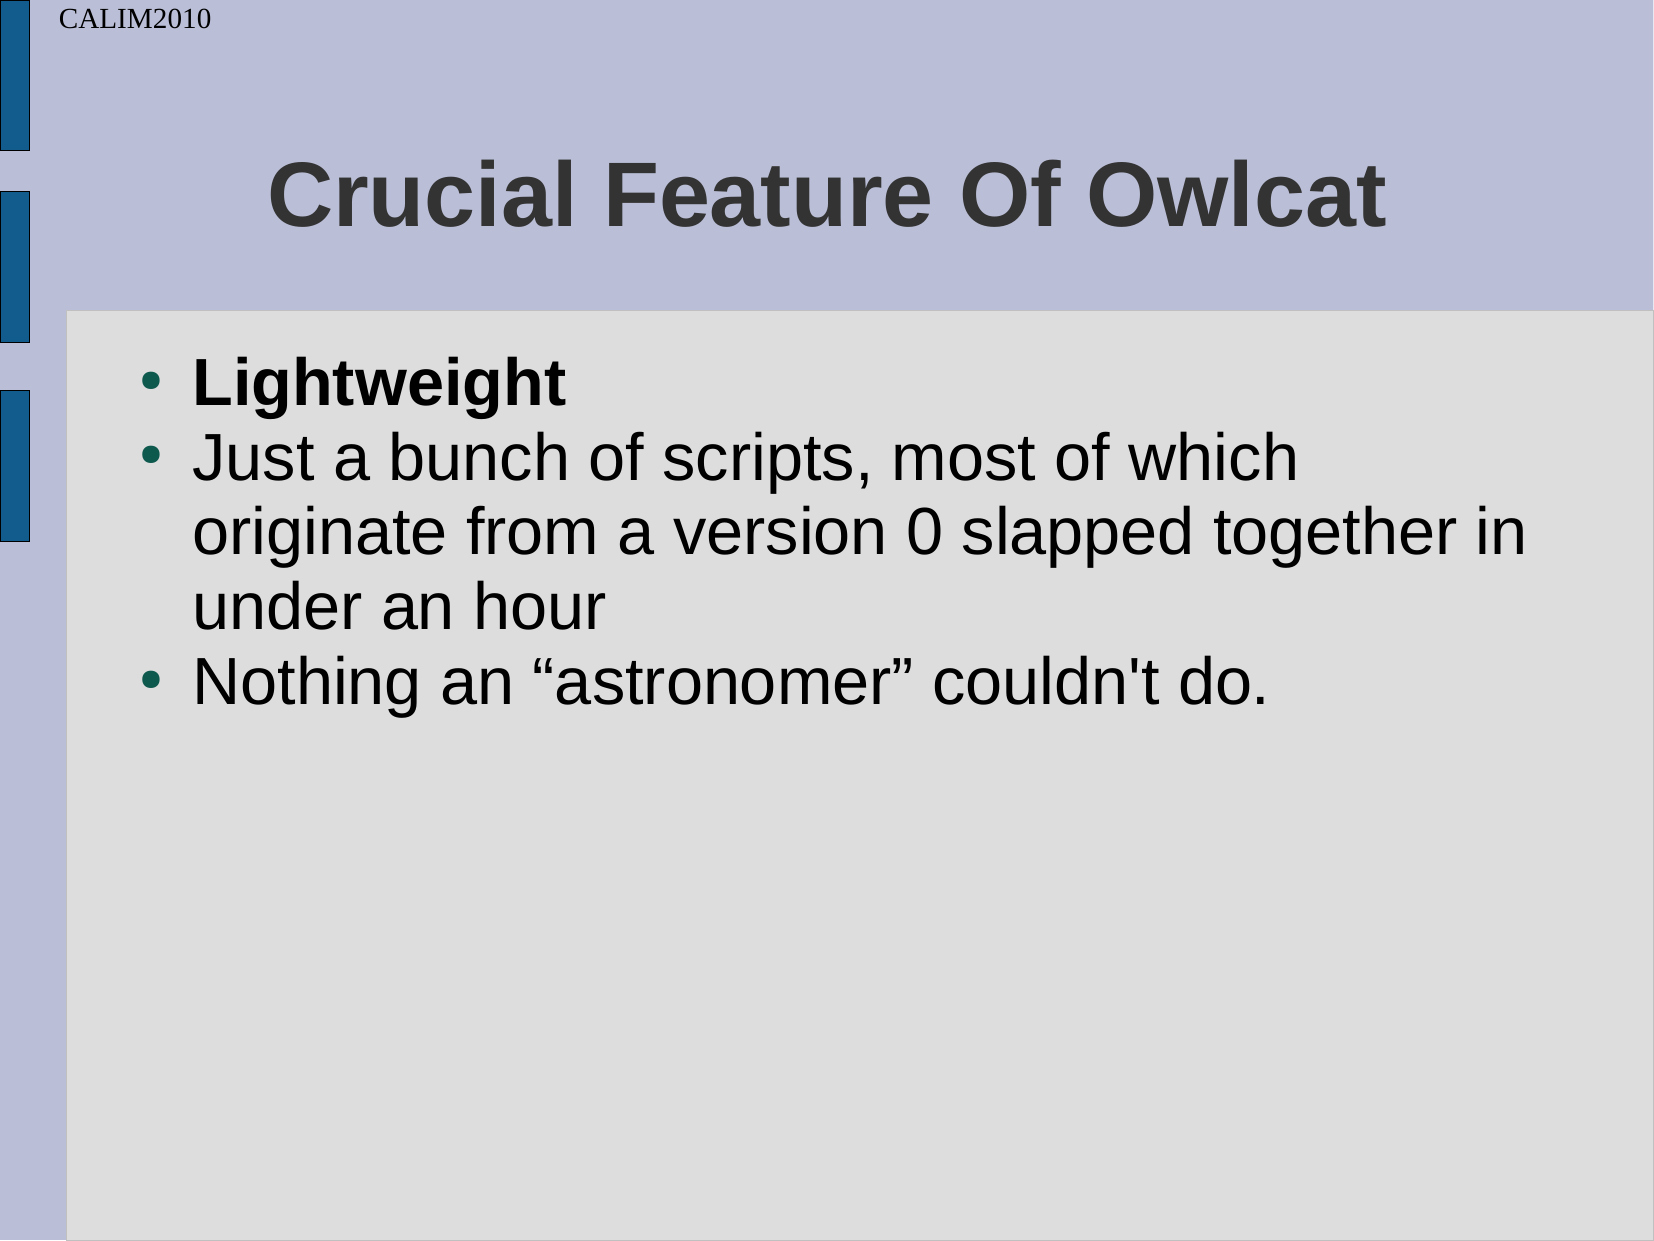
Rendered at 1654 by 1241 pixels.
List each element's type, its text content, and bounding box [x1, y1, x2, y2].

list Lightweight Just a bunch of scripts, most of which originate from a version 0 slapped together in under an hour Nothing an “astronomer” couldn't do. [121, 344, 1534, 1149]
title Crucial Feature Of Owlcat [121, 98, 1534, 291]
